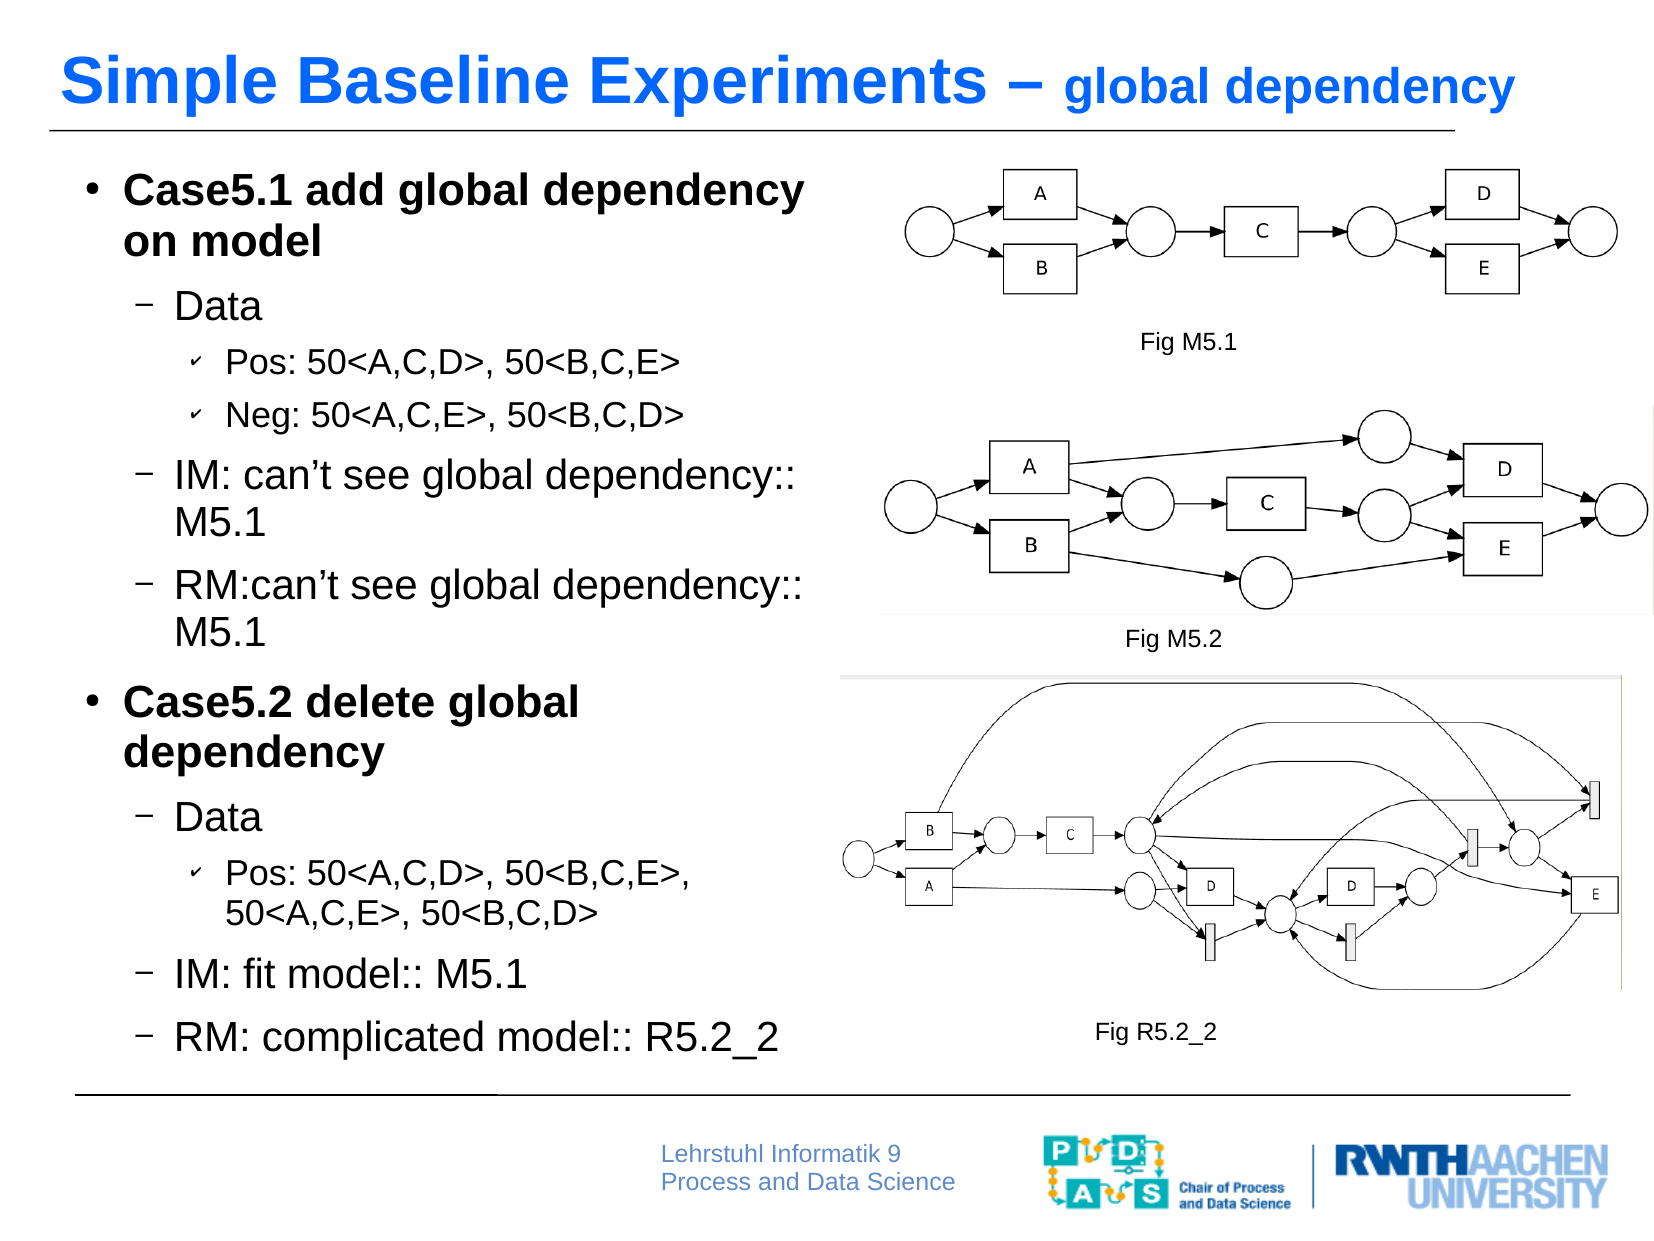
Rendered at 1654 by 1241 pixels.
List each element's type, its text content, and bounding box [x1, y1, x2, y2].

text_box Fig R5.2_2 [1080, 1008, 1276, 1050]
picture [900, 164, 1620, 298]
list Case5.1 add global dependency on model Data Pos: 50<A,C,D>, 50<B,C,E> Neg: 50<A,C,E>, 50<B,C,D> IM: can’t see global dependency:: M5.1 RM:can’t see global dependency:: M5.1 Case5.2 delete global dependency Data Pos: 50<A,C,D>, 50<B,C,E>, 50<A,C,E>, 50<B,C,D> IM: fit model:: M5.1 RM: complicated model:: R5.2_2 [71, 165, 826, 1066]
picture [882, 405, 1654, 616]
picture [840, 675, 1622, 991]
picture [1005, 1090, 1647, 1241]
text_box Fig M5.1 [1125, 318, 1276, 360]
title Simple Baseline Experiments – global dependency [60, 30, 1549, 131]
text_box Fig M5.2 [1110, 614, 1261, 657]
